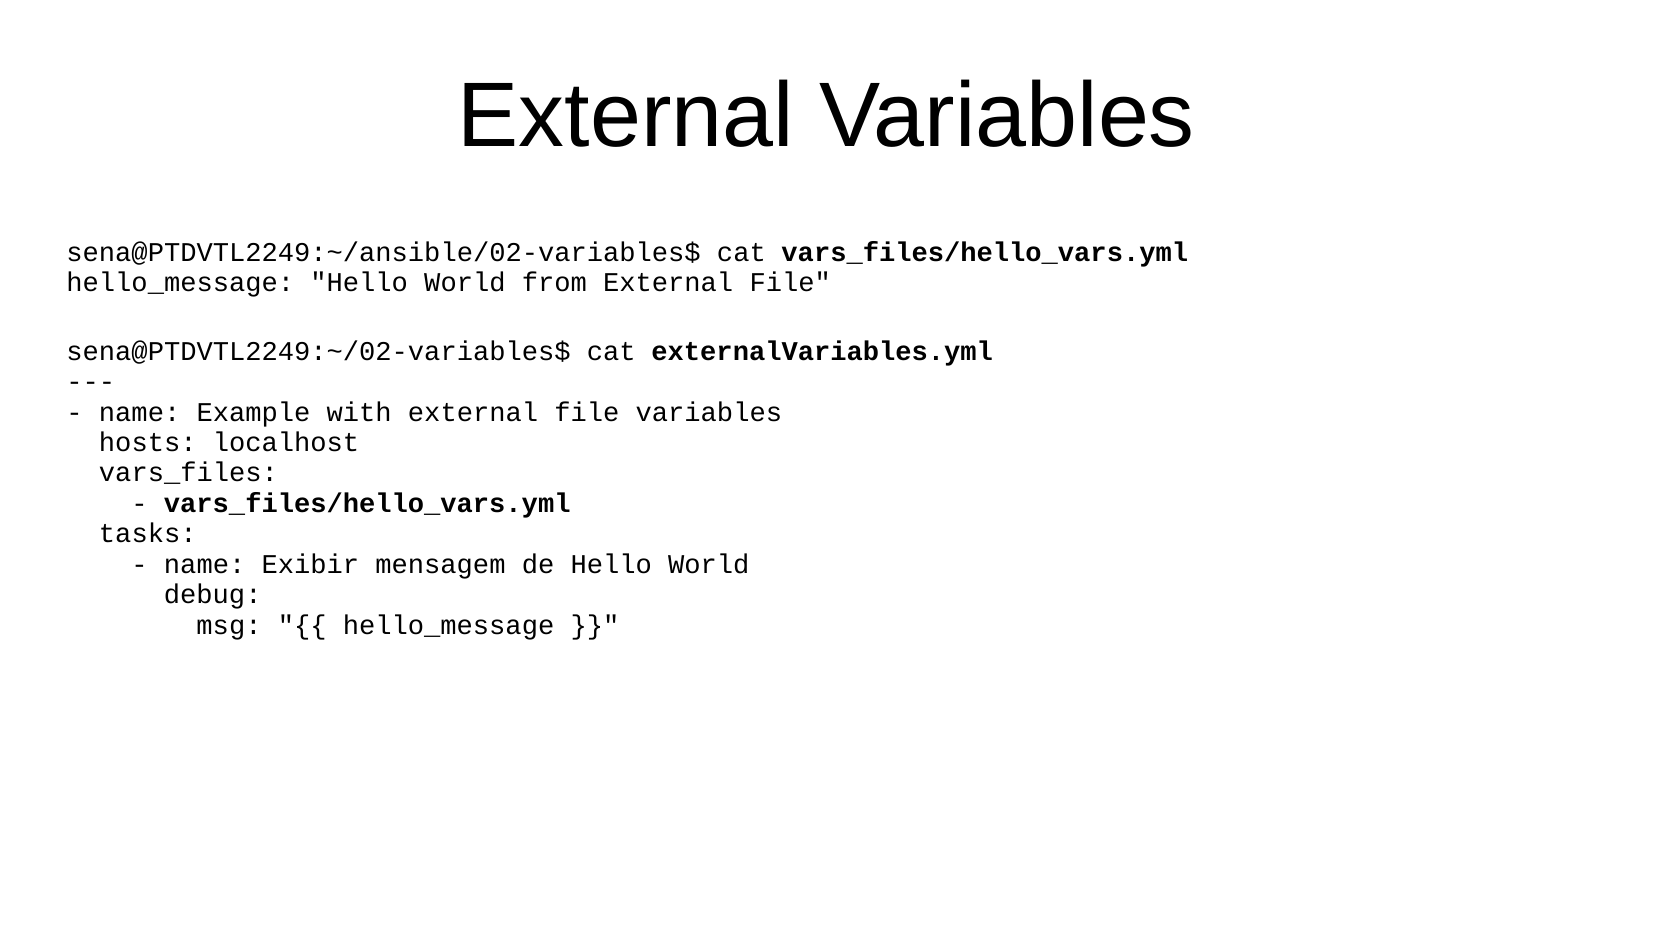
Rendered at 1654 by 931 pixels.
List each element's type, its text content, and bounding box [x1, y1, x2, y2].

title External Variables [82, 37, 1571, 193]
text_box sena@PTDVTL2249:~/02-variables$ cat externalVariables.yml --- - name: Example with external file variables hosts: localhost vars_files: - vars_files/hello_vars.yml tasks: - name: Exibir mensagem de Hello World debug: msg: "{{ hello_message }}" [66, 337, 1276, 643]
text_box sena@PTDVTL2249:~/ansible/02-variables$ cat vars_files/hello_vars.yml hello_message: "Hello World from External File" [66, 238, 1276, 300]
